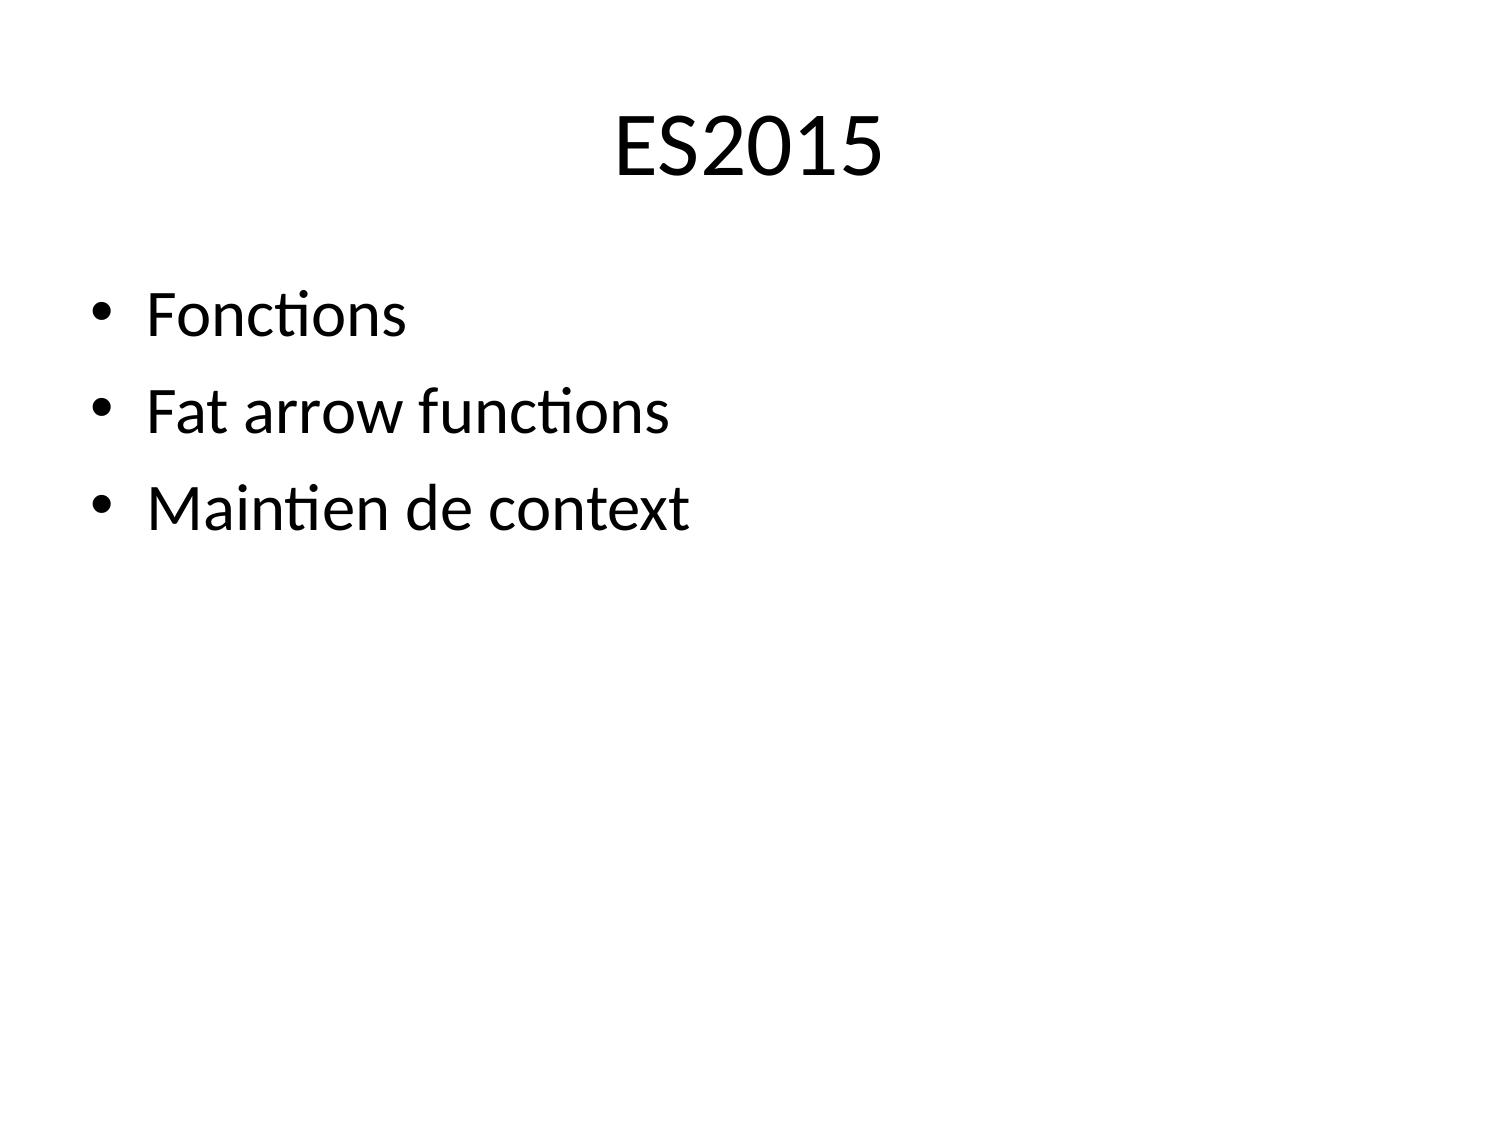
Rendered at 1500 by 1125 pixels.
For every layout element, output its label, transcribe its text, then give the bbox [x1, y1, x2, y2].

list Fonctions Fat arrow functions Maintien de context [75, 262, 1426, 1005]
title ES2015 [75, 45, 1426, 233]
